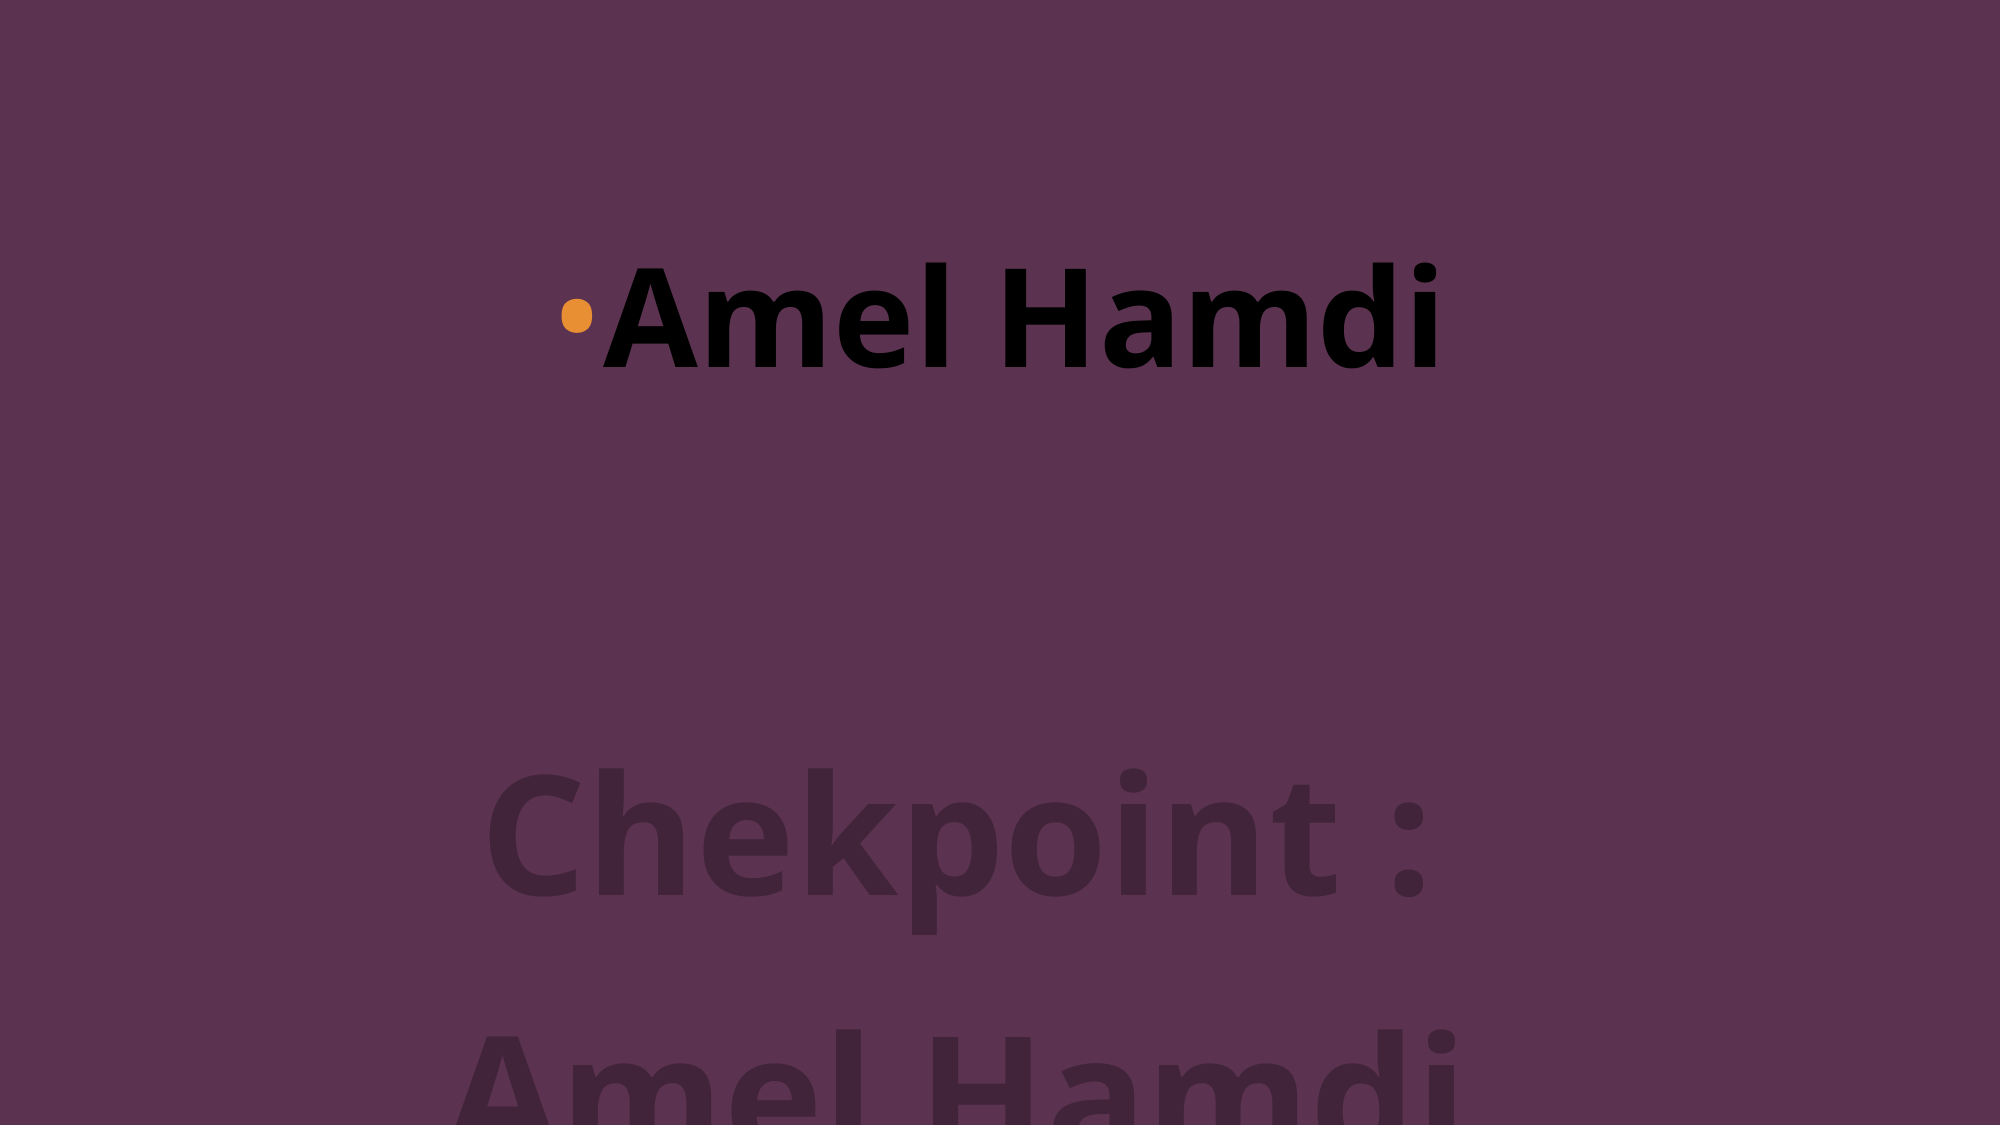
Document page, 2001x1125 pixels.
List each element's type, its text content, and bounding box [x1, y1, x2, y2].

text_box Chekpoint : Amel Hamdi [77, 688, 1838, 1125]
picture [0, 0, 2000, 1125]
